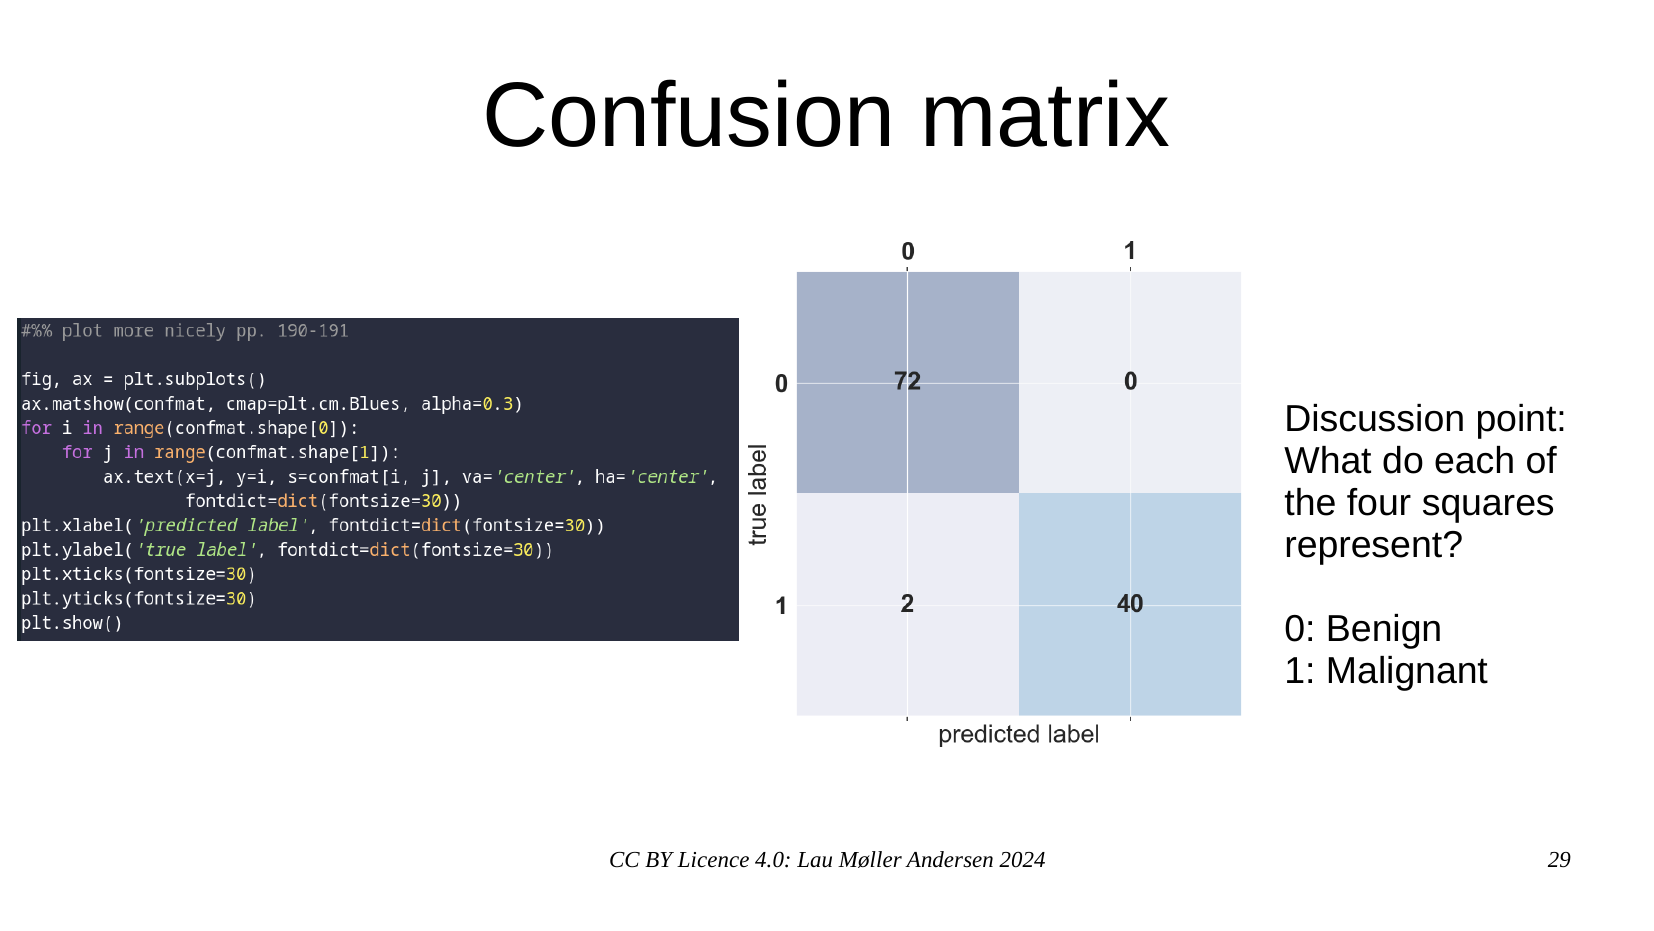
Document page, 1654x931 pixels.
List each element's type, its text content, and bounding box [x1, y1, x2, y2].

picture [17, 217, 1252, 758]
text_box Discussion point: What do each of the four squares represent? 0: Benign 1: Malignant [1269, 389, 1625, 699]
title Confusion matrix [82, 37, 1571, 193]
